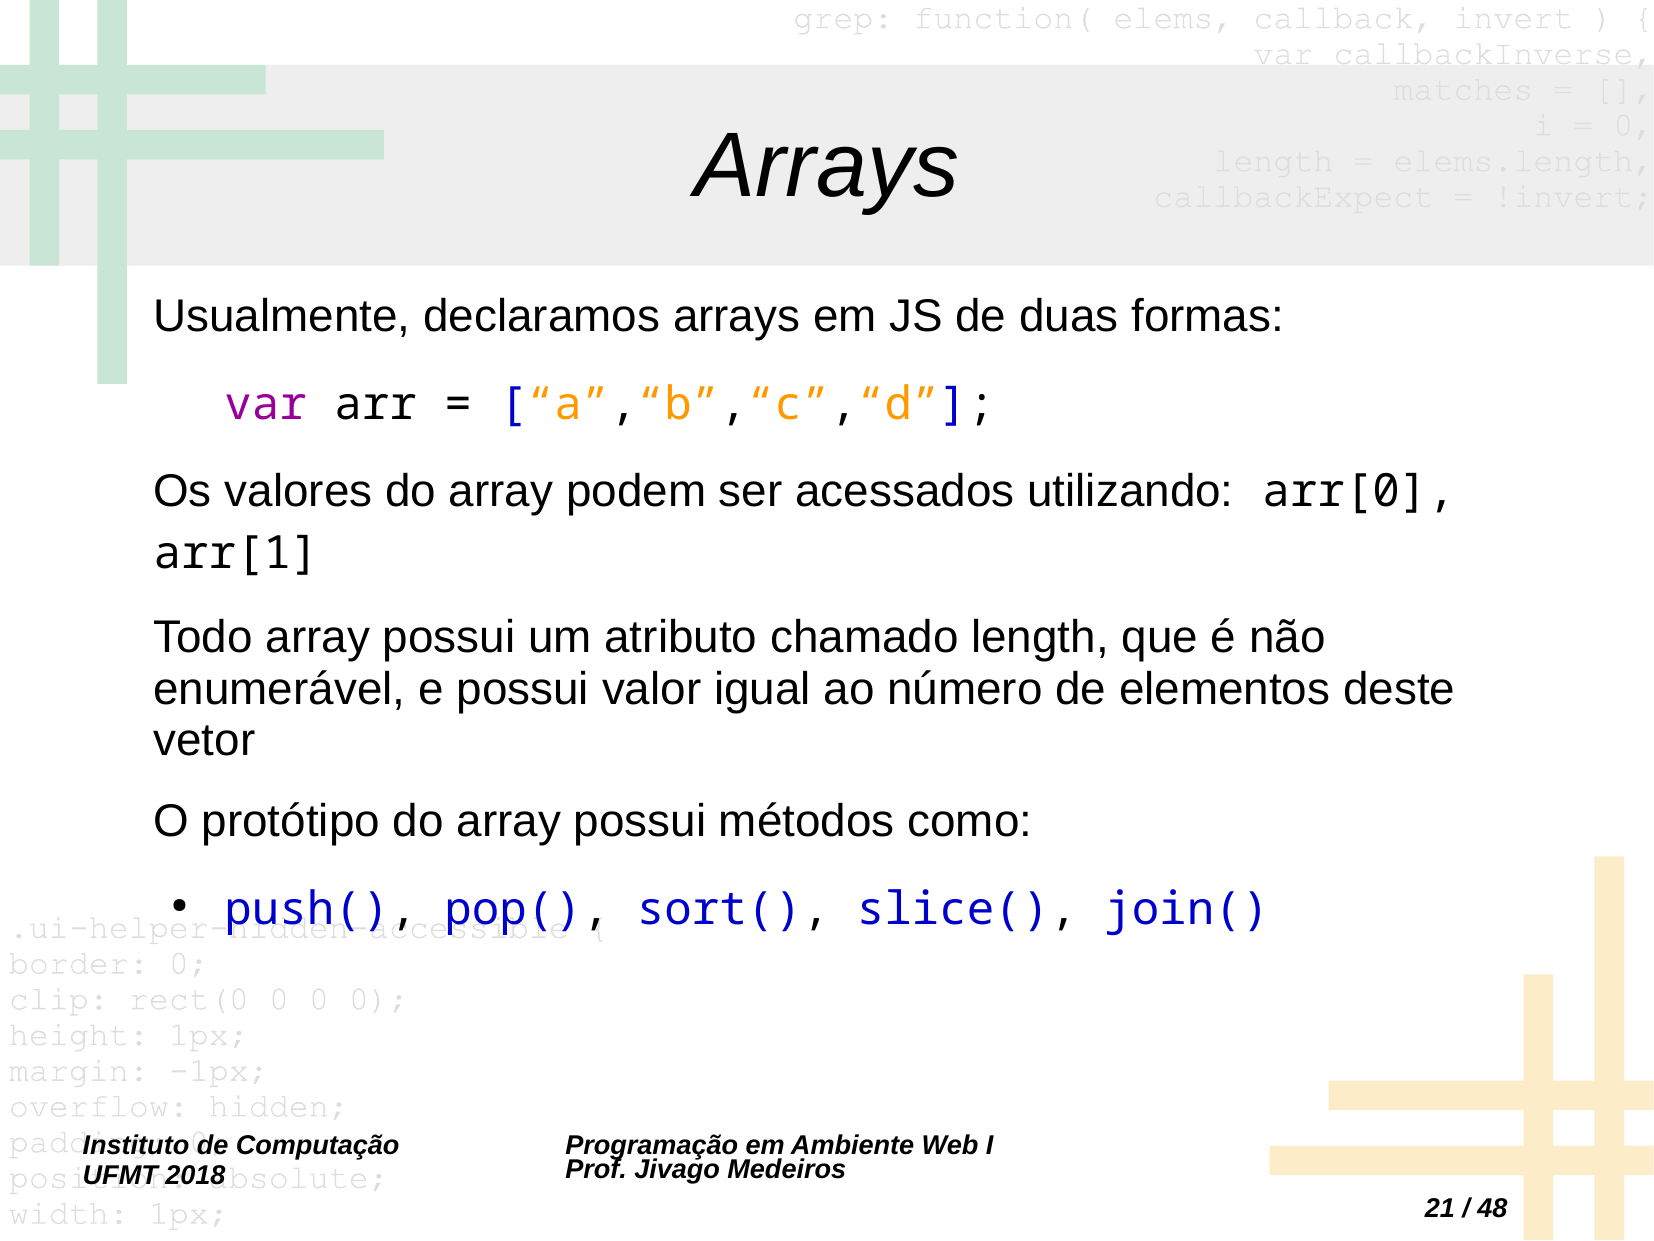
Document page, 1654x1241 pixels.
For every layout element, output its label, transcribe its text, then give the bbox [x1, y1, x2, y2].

title Arrays [82, 61, 1571, 269]
list Usualmente, declaramos arrays em JS de duas formas: var arr = [“a”,“b”,“c”,“d”]; Os valores do array podem ser acessados utilizando: arr[0], arr[1] Todo array possui um atributo chamado length, que é não enumerável, e possui valor igual ao número de elementos deste vetor O protótipo do array possui métodos como: push(), pop(), sort(), slice(), join() [82, 290, 1571, 1058]
